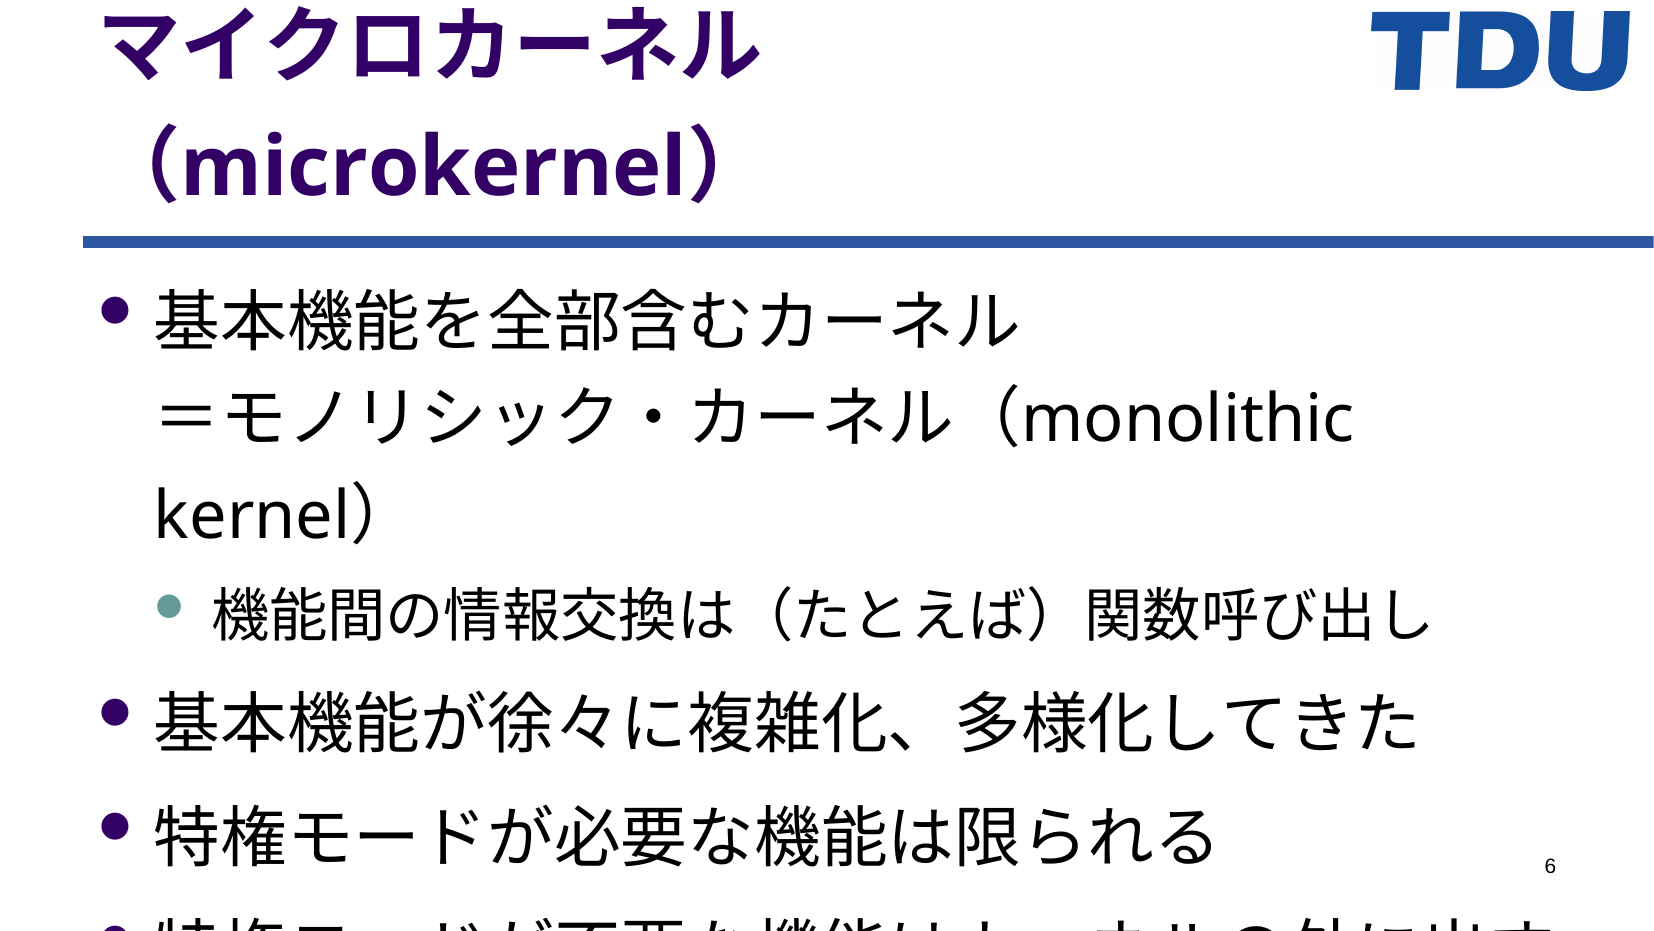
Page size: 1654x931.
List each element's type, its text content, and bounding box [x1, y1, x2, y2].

title マイクロカーネル （microkernel） [82, 33, 1571, 228]
list 基本機能を全部含むカーネル ＝モノリシック・カーネル（monolithic kernel） 機能間の情報交換は（たとえば）関数呼び出し 基本機能が徐々に複雑化、多様化してきた 特権モードが必要な機能は限られる 特権モードが不要な機能はカーネルの外に出す プロセス間通信：遅い？性能面ではやや不利 [82, 259, 1571, 847]
picture [1371, 11, 1630, 91]
